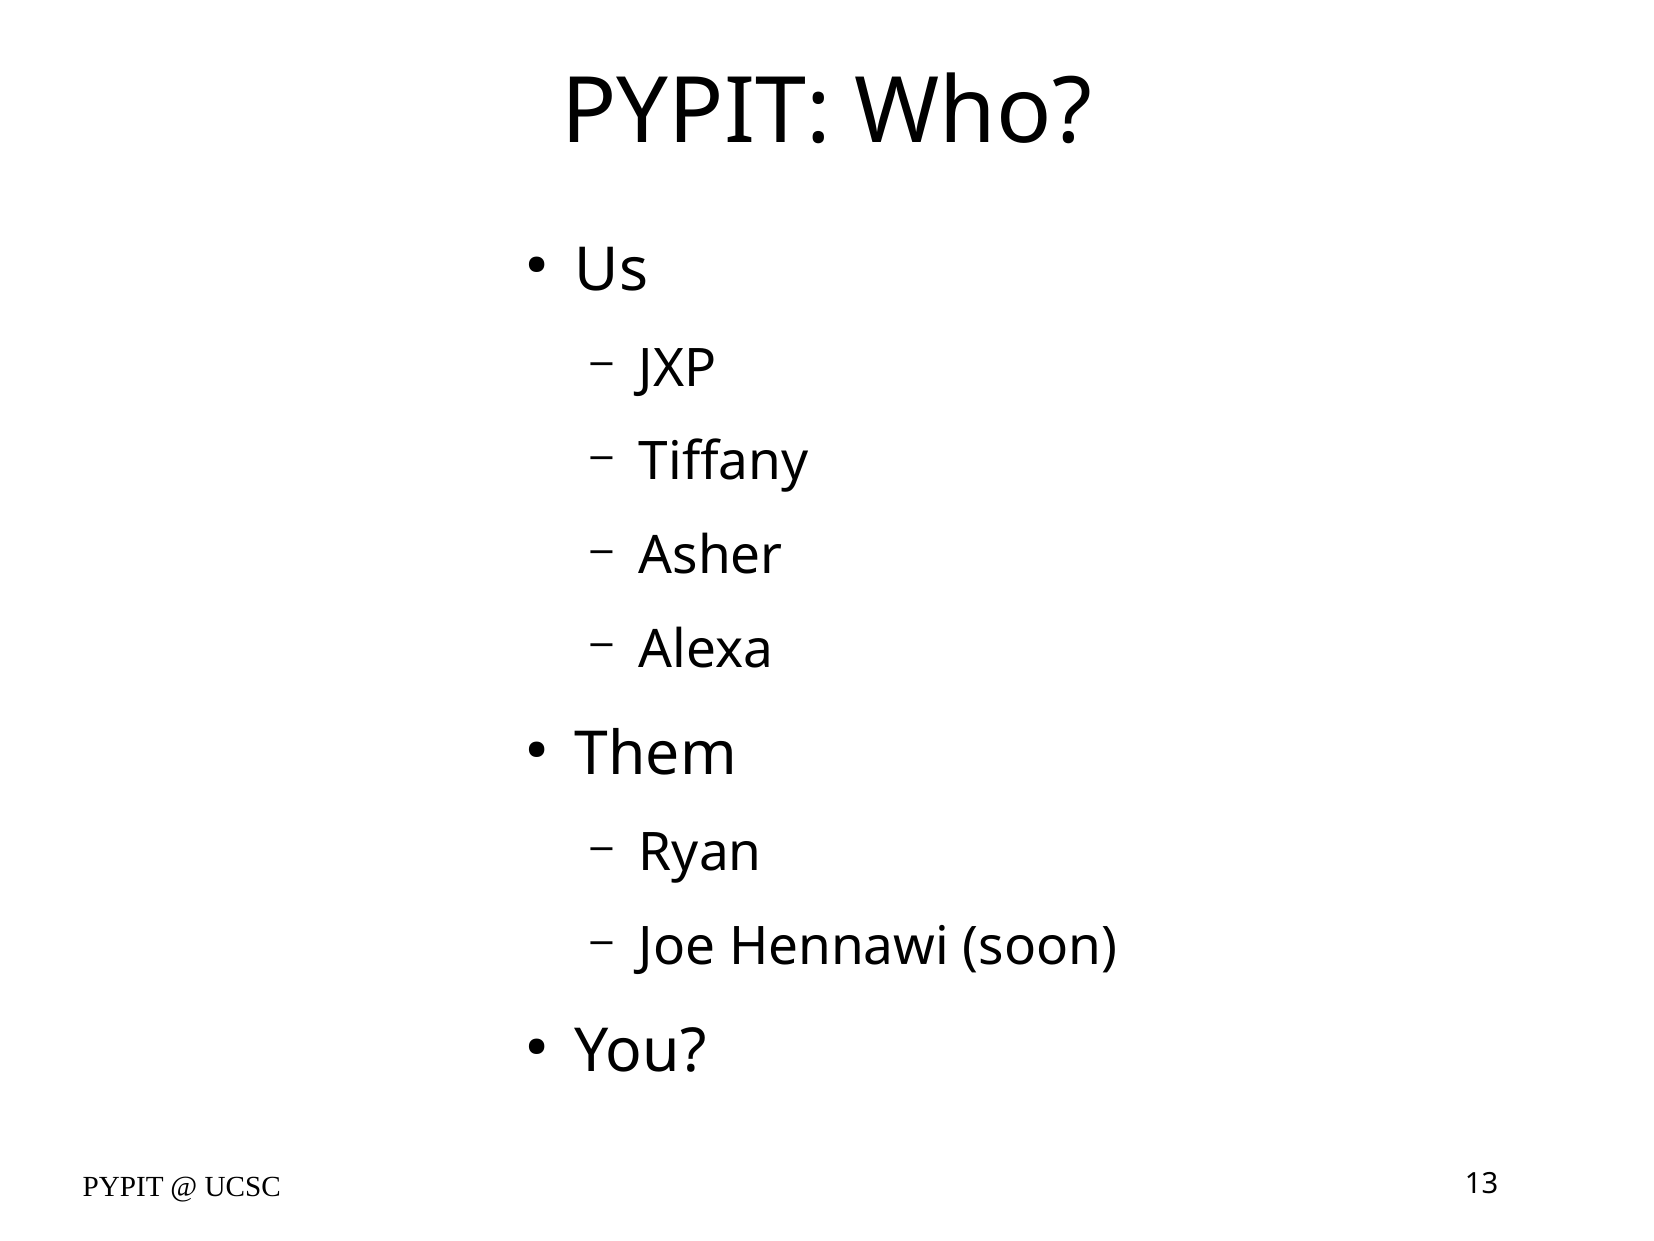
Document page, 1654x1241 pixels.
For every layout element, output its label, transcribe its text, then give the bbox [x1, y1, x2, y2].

list Us JXP Tiffany Asher Alexa Them Ryan Joe Hennawi (soon) You? [510, 225, 1591, 1096]
title PYPIT: Who? [82, 47, 1571, 167]
